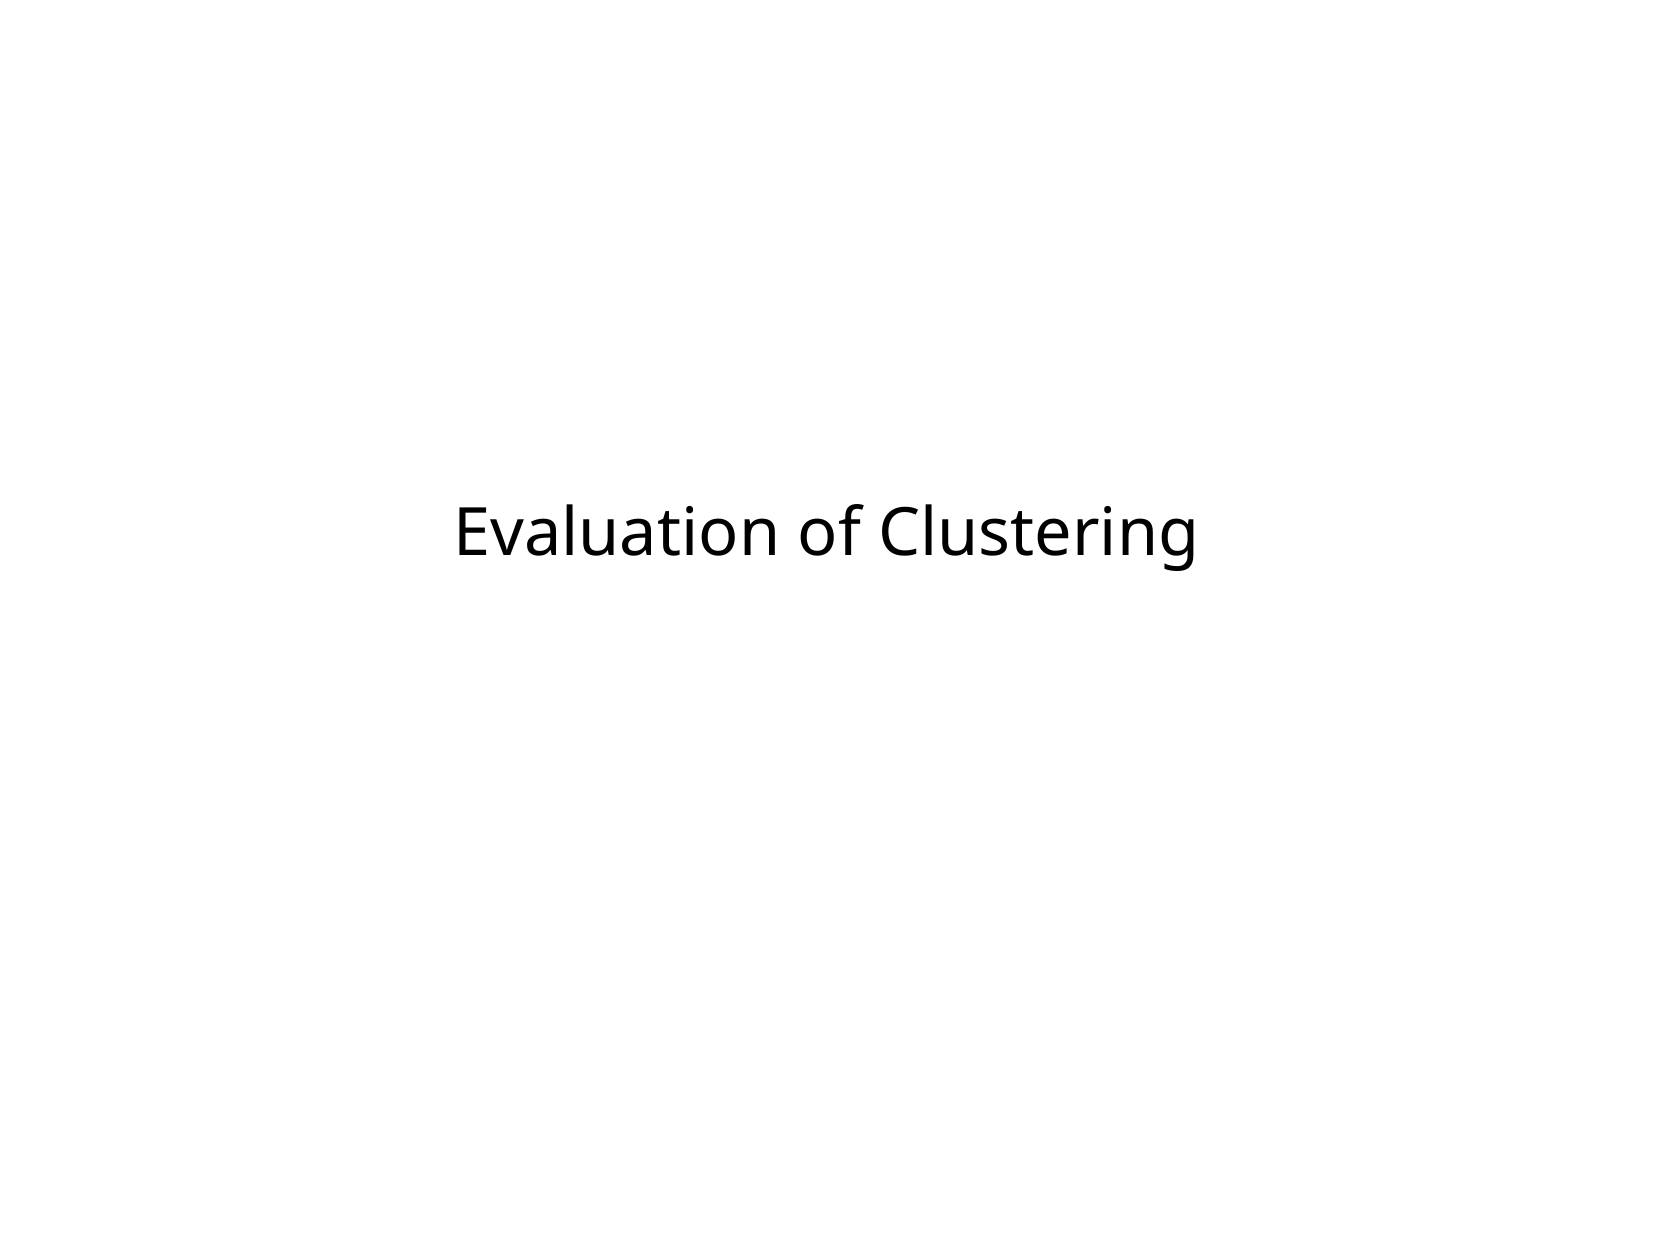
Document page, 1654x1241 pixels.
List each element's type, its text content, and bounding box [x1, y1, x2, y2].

subtitle Evaluation of Clustering [82, 49, 1571, 1010]
